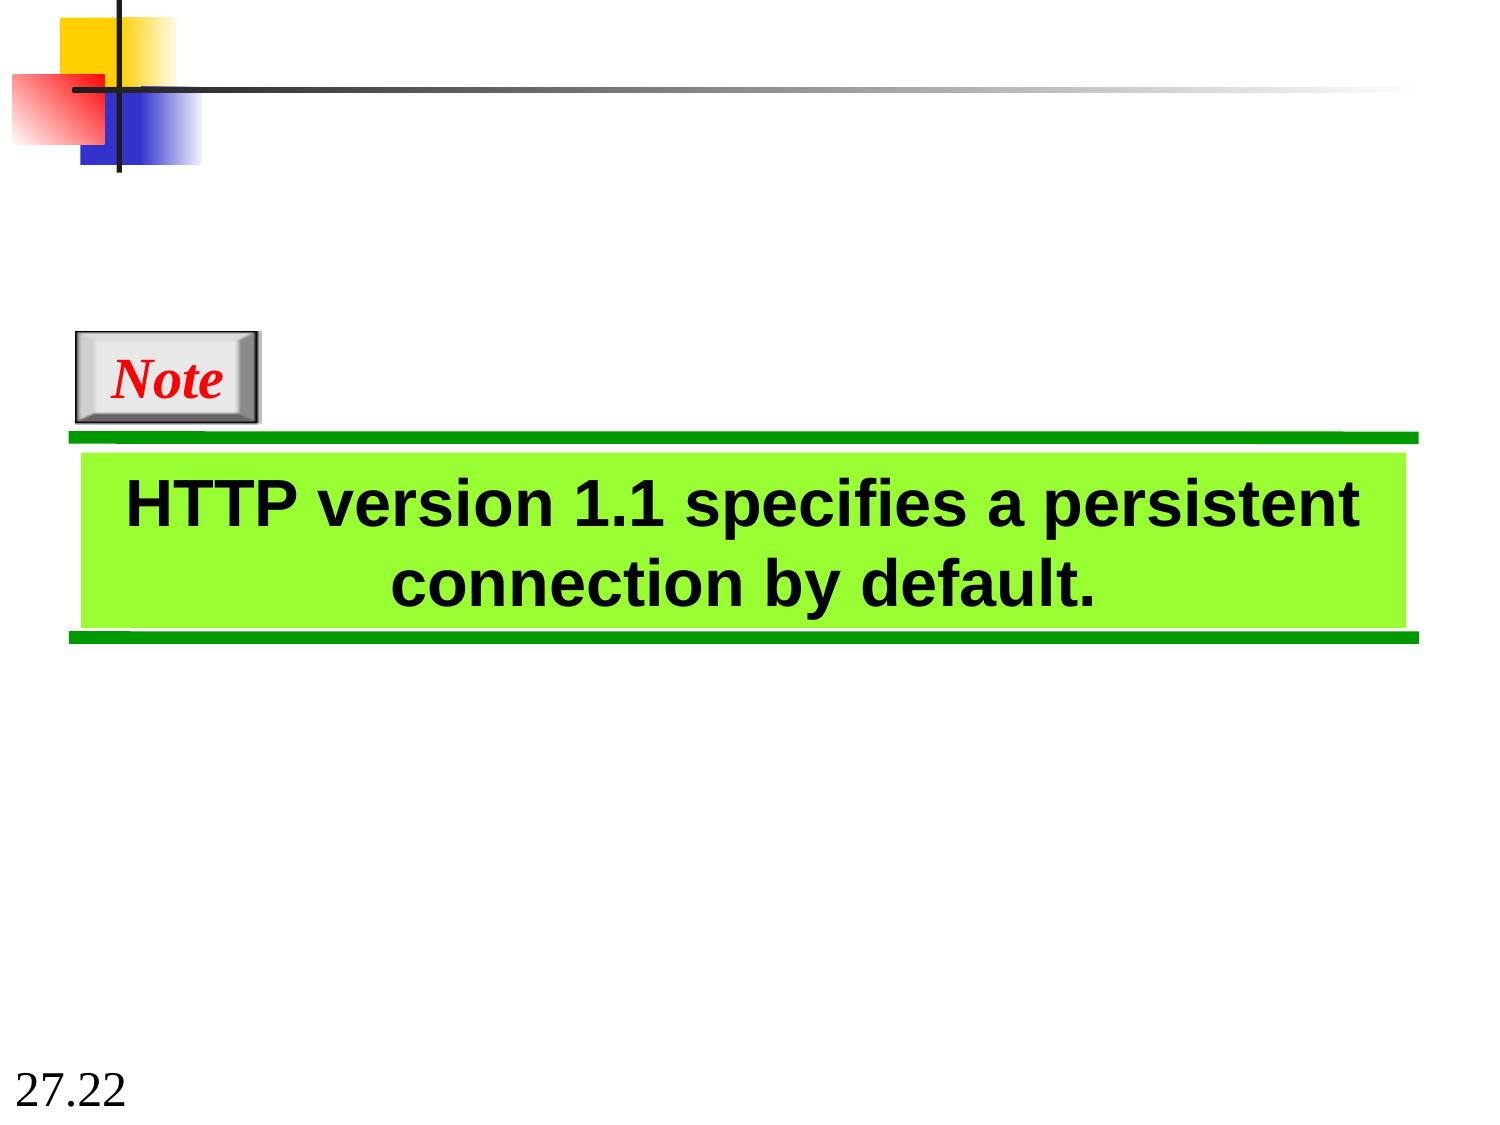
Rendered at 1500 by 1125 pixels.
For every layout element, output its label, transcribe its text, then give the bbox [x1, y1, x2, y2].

text_box Note [96, 332, 240, 418]
picture [75, 331, 262, 425]
text_box HTTP version 1.1 specifies a persistent connection by default. [81, 452, 1407, 628]
text_box [12, 0, 1423, 173]
